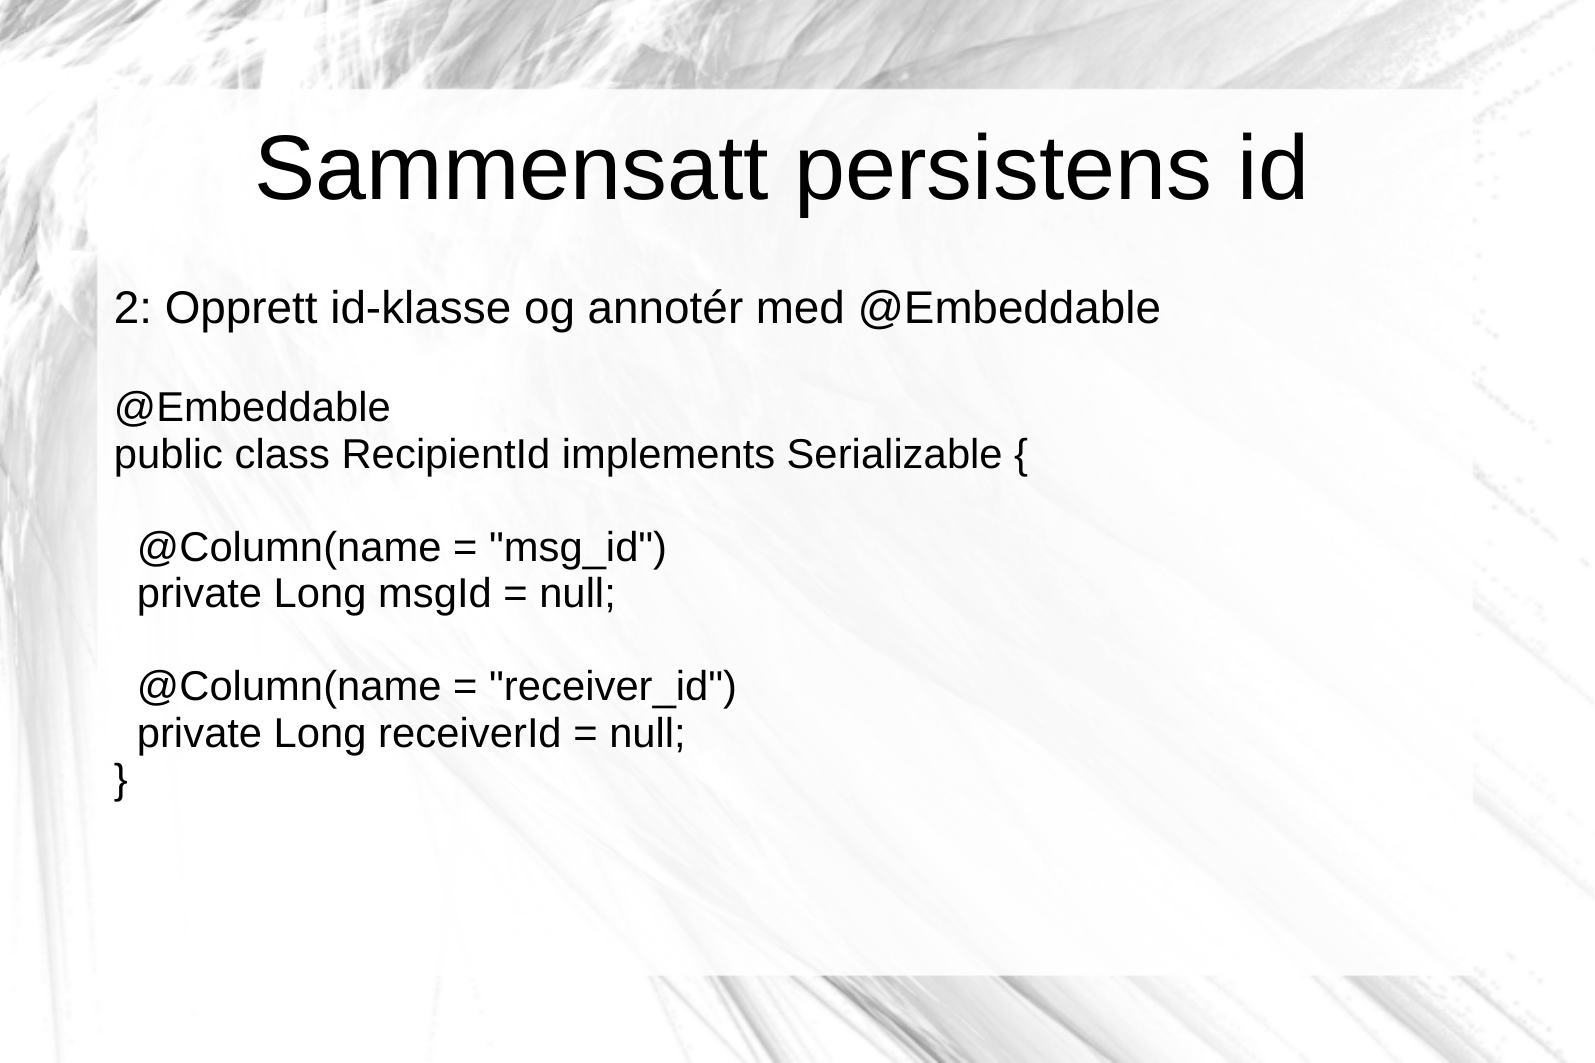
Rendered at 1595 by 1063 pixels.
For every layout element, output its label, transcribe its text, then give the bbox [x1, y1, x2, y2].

subtitle 2: Opprett id-klasse og annotér med @Embeddable @Embeddable public class RecipientId implements Serializable { @Column(name = "msg_id") private Long msgId = null; @Column(name = "receiver_id") private Long receiverId = null; } [113, 274, 1515, 810]
title Sammensatt persistens id [113, 96, 1453, 241]
picture [0, 0, 1595, 1063]
